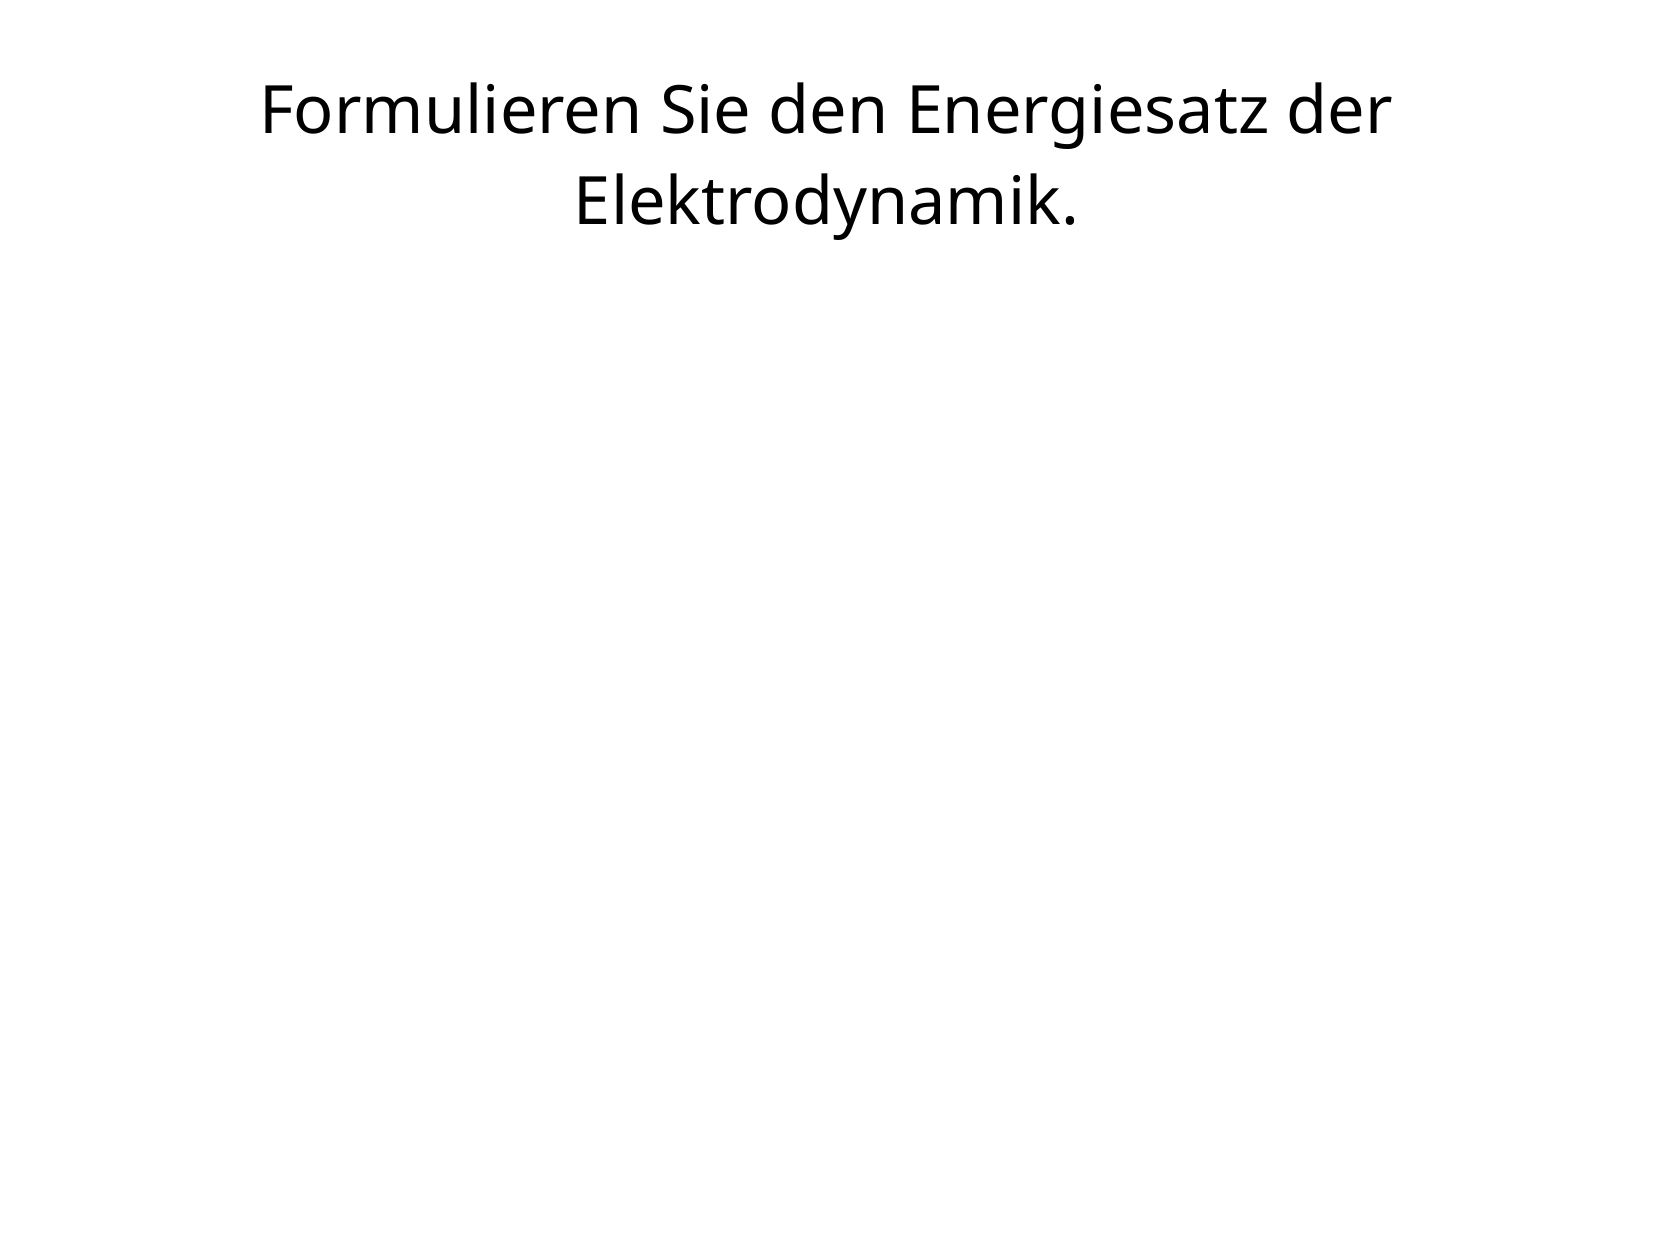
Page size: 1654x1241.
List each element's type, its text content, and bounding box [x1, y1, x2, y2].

title Formulieren Sie den Energiesatz der Elektrodynamik. [82, 49, 1571, 257]
